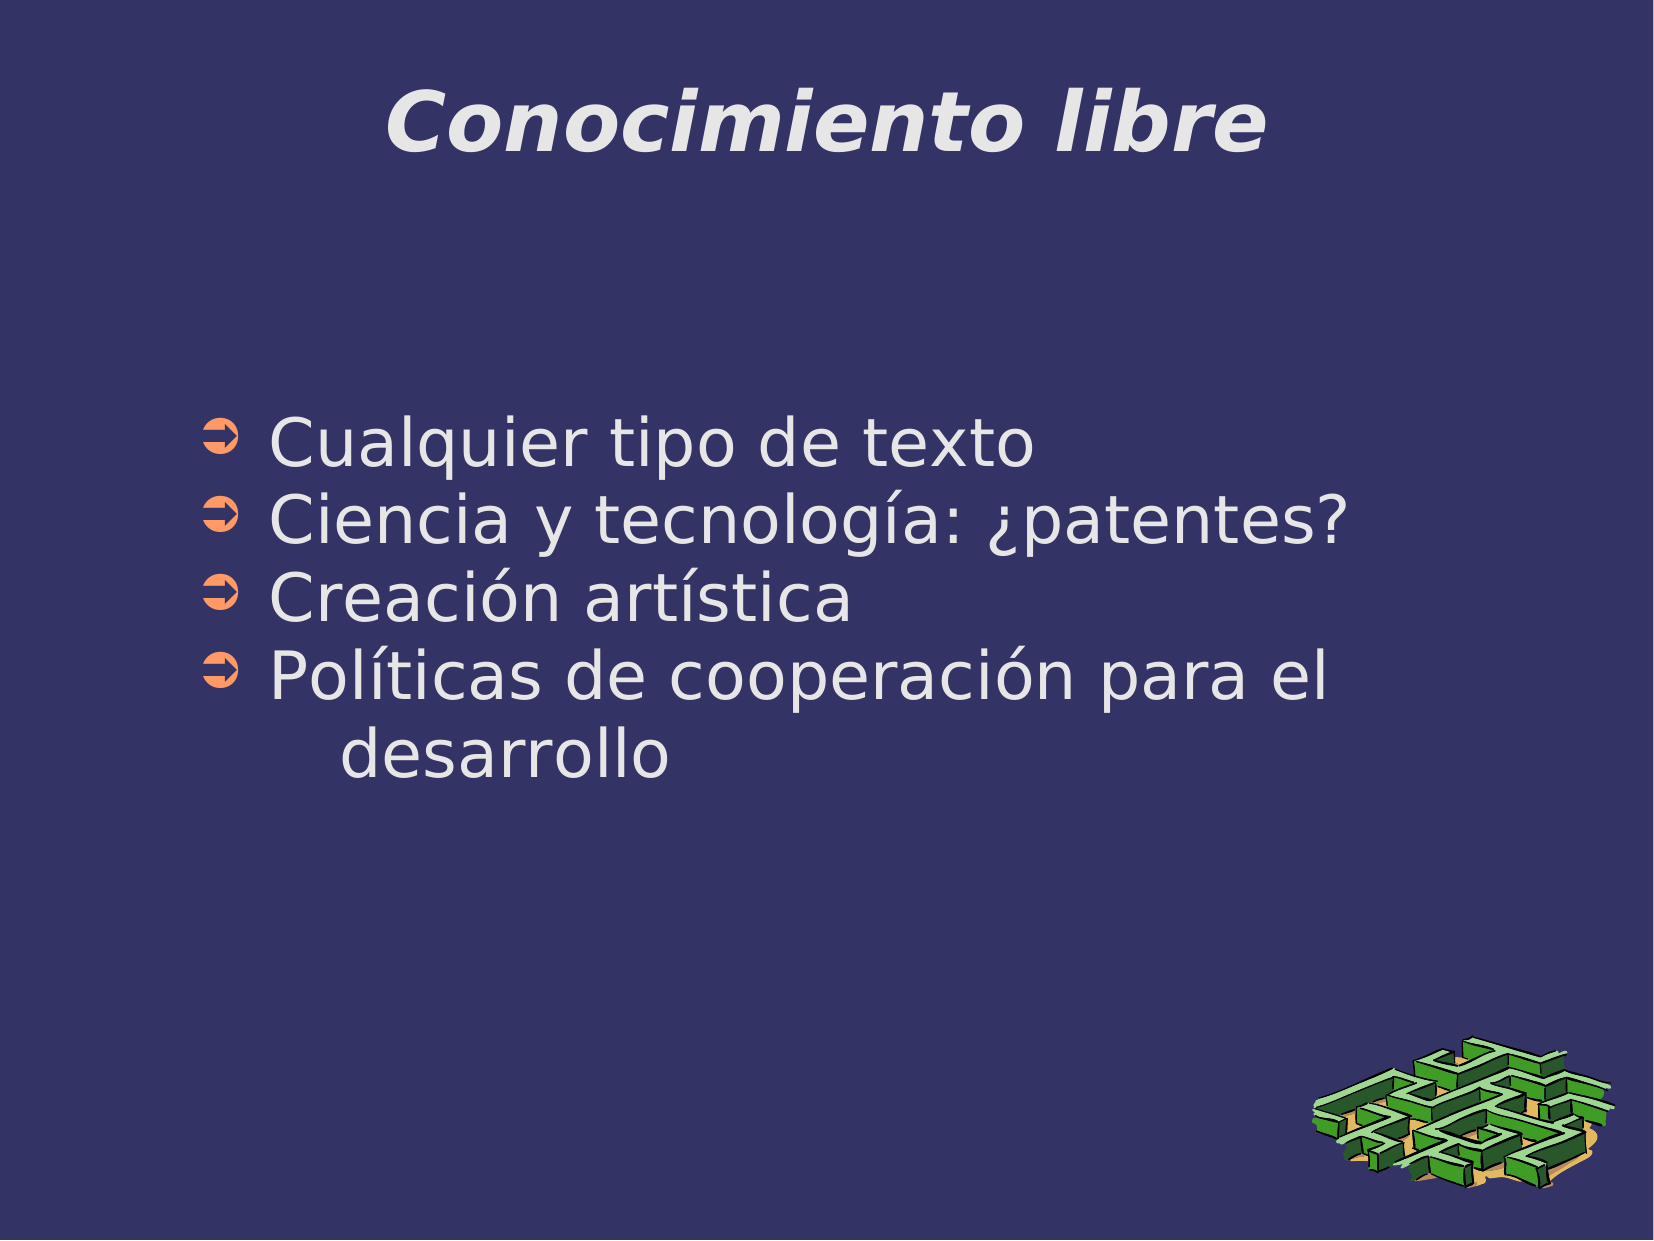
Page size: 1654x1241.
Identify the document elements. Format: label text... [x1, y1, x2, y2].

title Conocimiento libre [121, 19, 1534, 227]
list Cualquier tipo de texto Ciencia y tecnología: ¿patentes? Creación artística Políticas de cooperación para el desarrollo [174, 404, 1565, 1063]
